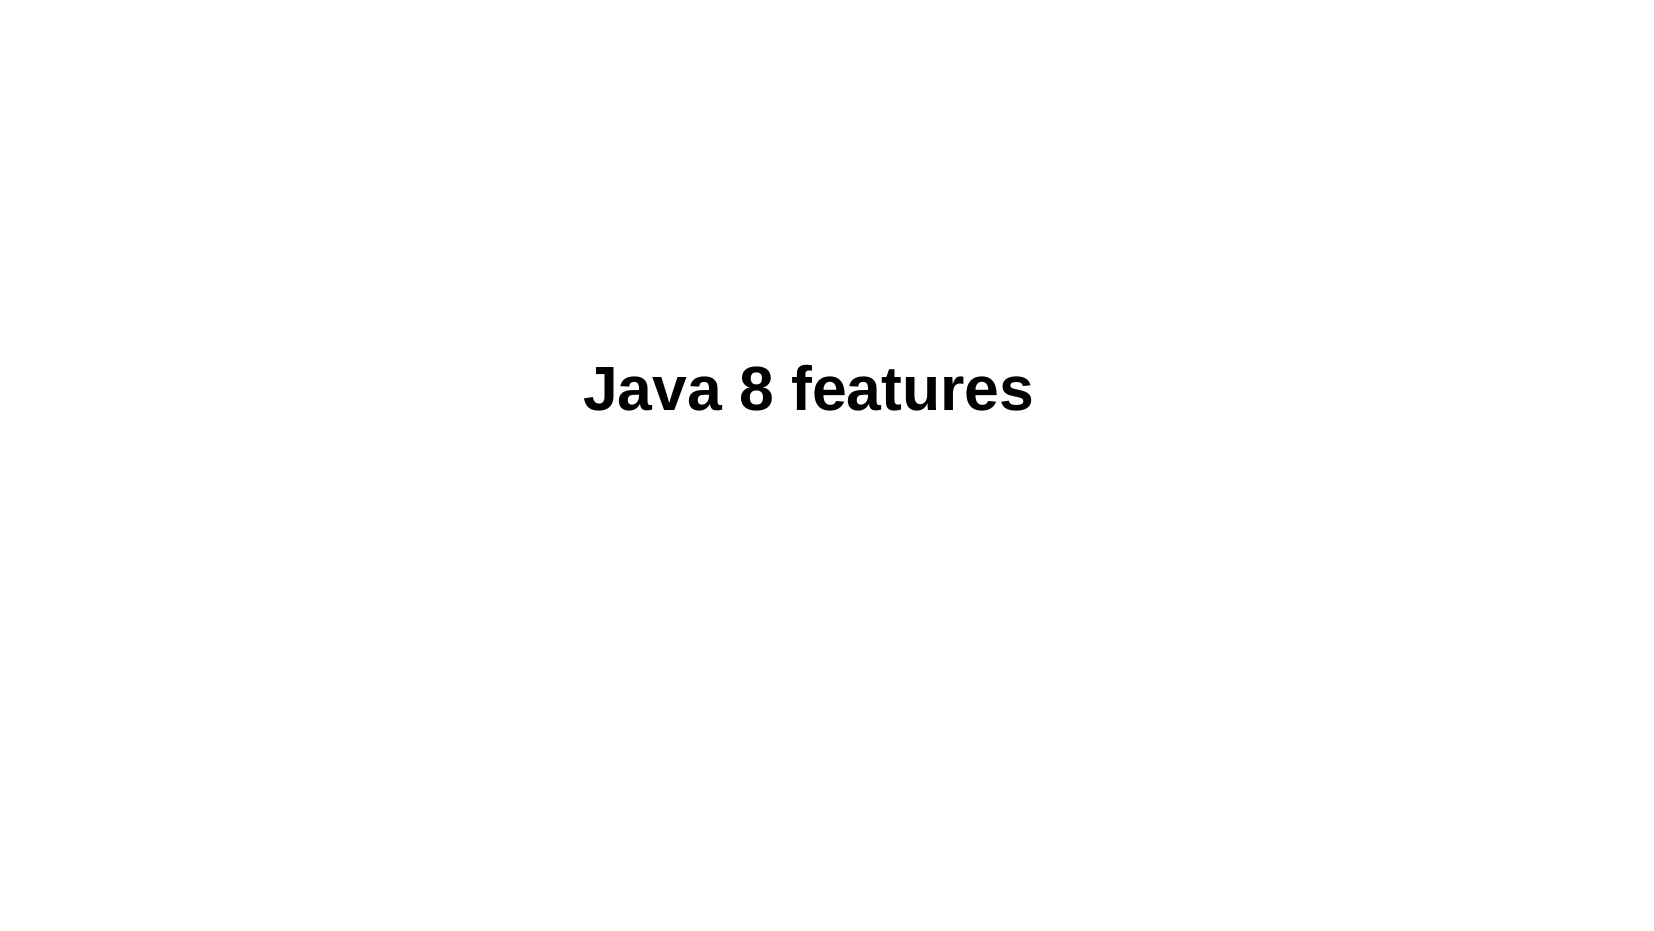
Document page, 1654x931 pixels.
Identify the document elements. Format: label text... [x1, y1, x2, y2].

title Java 8 features [65, 330, 1553, 440]
